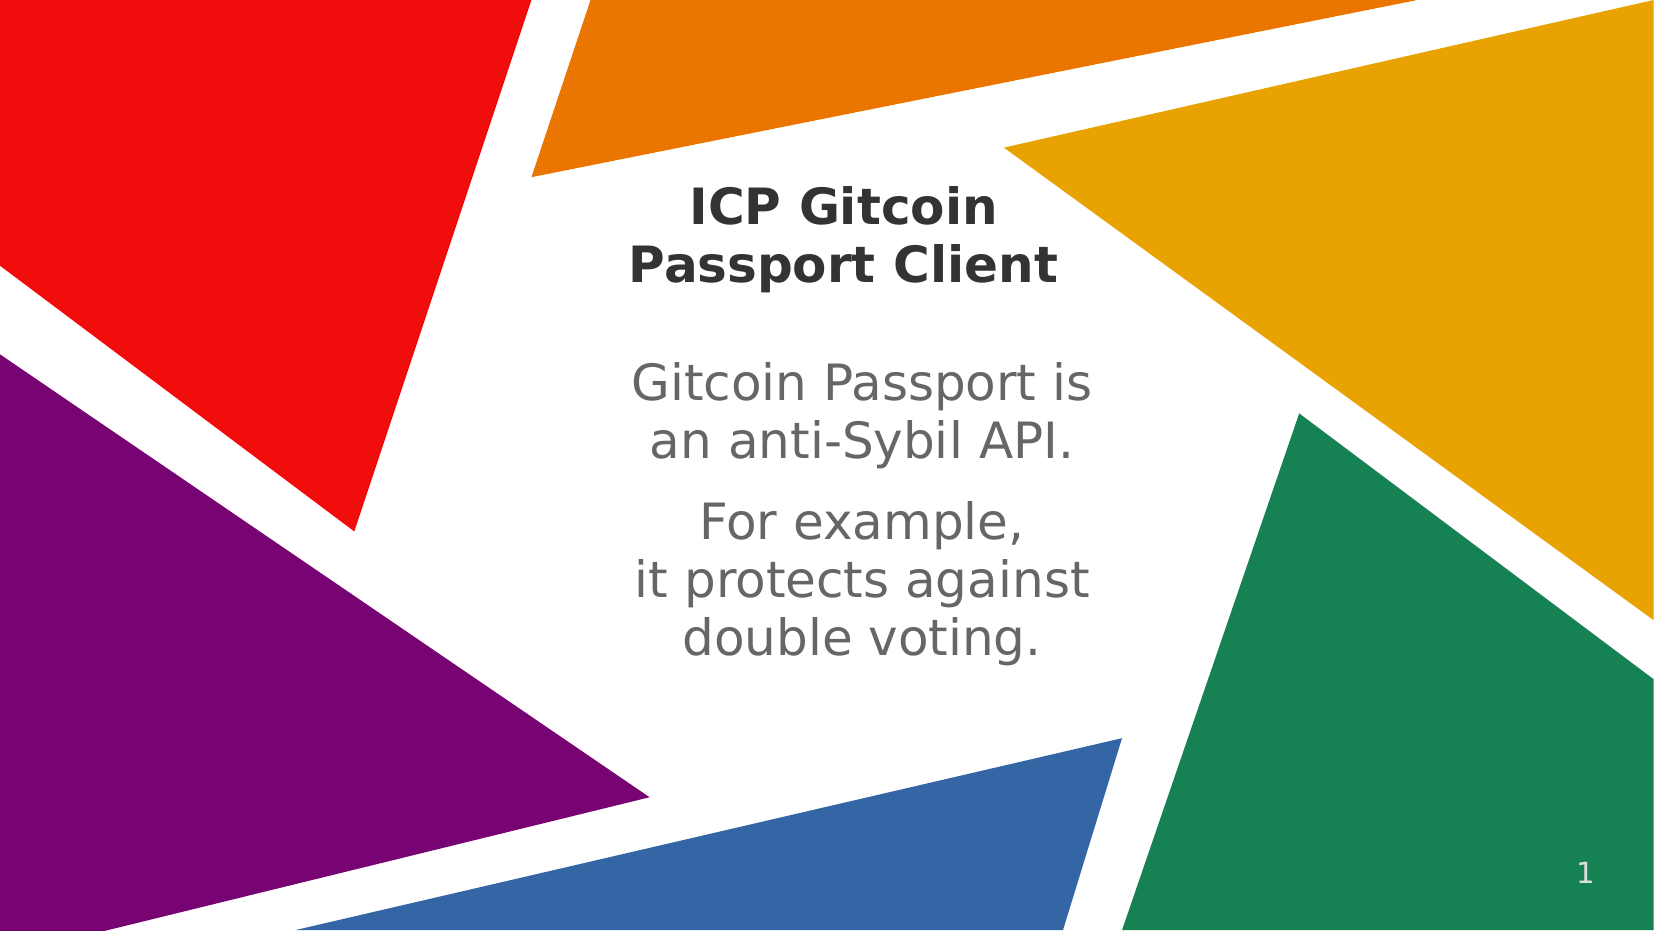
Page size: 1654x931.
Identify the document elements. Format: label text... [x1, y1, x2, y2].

title ICP Gitcoin Passport Client [487, 147, 1201, 325]
list Gitcoin Passport is an anti-Sybil API. For example, it protects against double voting. [472, 354, 1182, 768]
